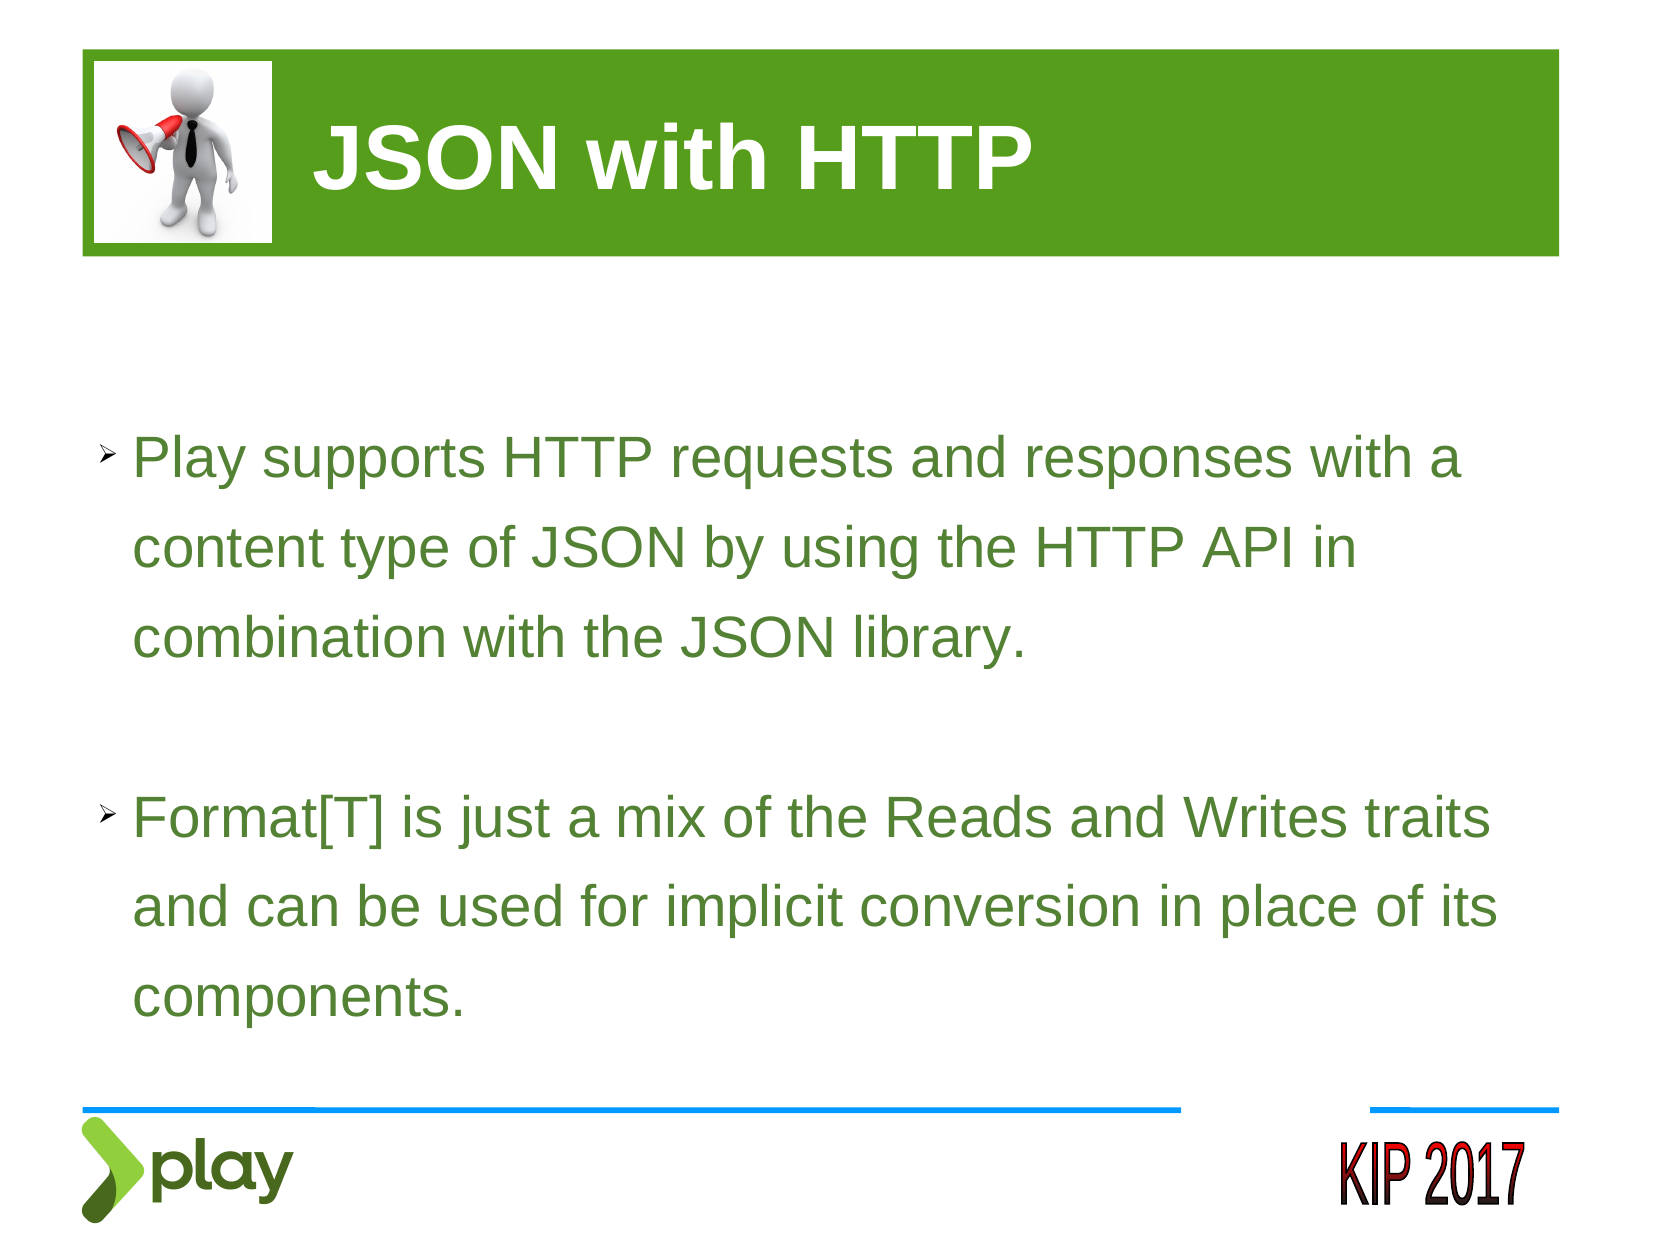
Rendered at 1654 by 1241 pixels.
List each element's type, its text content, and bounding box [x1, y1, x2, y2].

title JSON with HTTP [82, 49, 1560, 257]
picture [68, 1111, 302, 1229]
text_box Play supports HTTP requests and responses with a content type of JSON by using the HTTP API in combination with the JSON library. Format[T] is just a mix of the Reads and Writes traits and can be used for implicit conversion in place of its components. [82, 299, 1560, 1065]
picture [94, 61, 272, 243]
